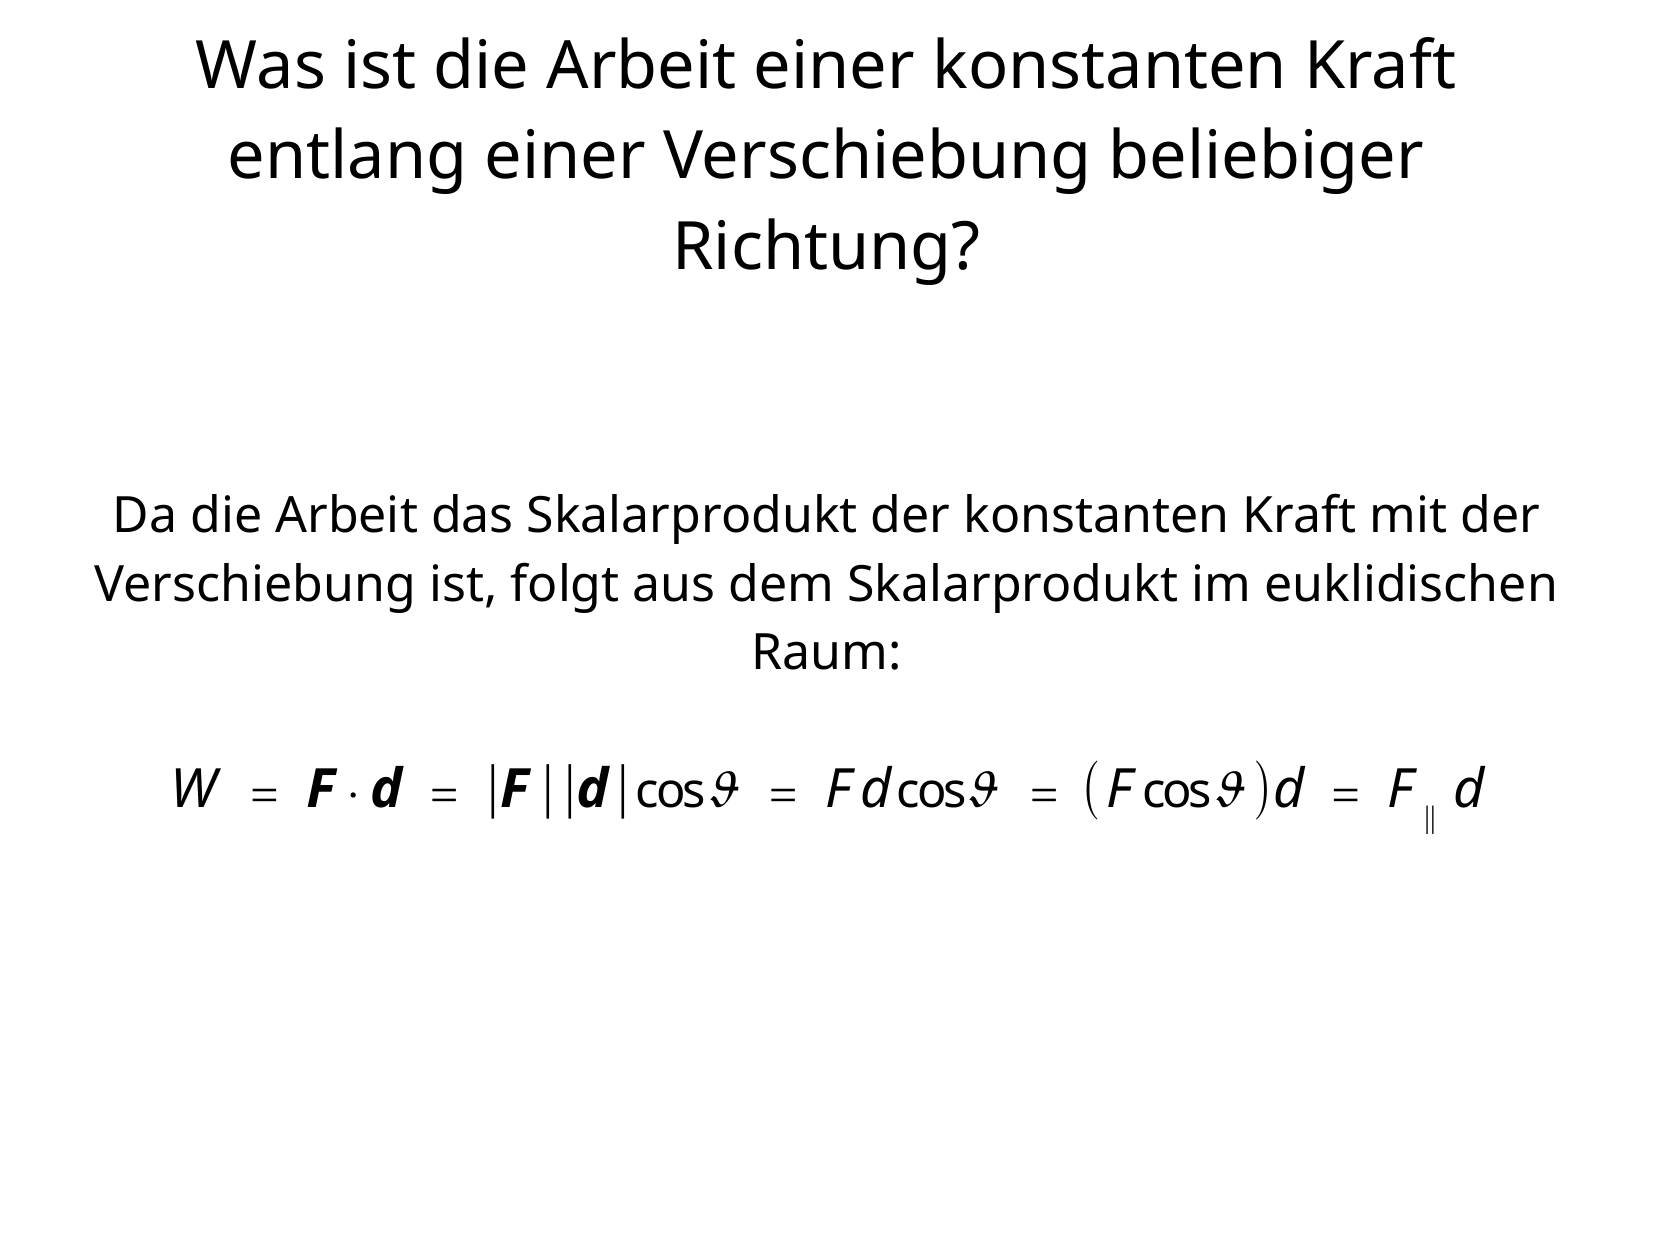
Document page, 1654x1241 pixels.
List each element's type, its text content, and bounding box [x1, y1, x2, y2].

subtitle Da die Arbeit das Skalarprodukt der konstanten Kraft mit der Verschiebung ist, folgt aus dem Skalarprodukt im euklidischen Raum: [82, 290, 1571, 1010]
title Was ist die Arbeit einer konstanten Kraft entlang einer Verschiebung beliebiger Richtung? [82, 49, 1571, 257]
chart [163, 756, 1490, 839]
